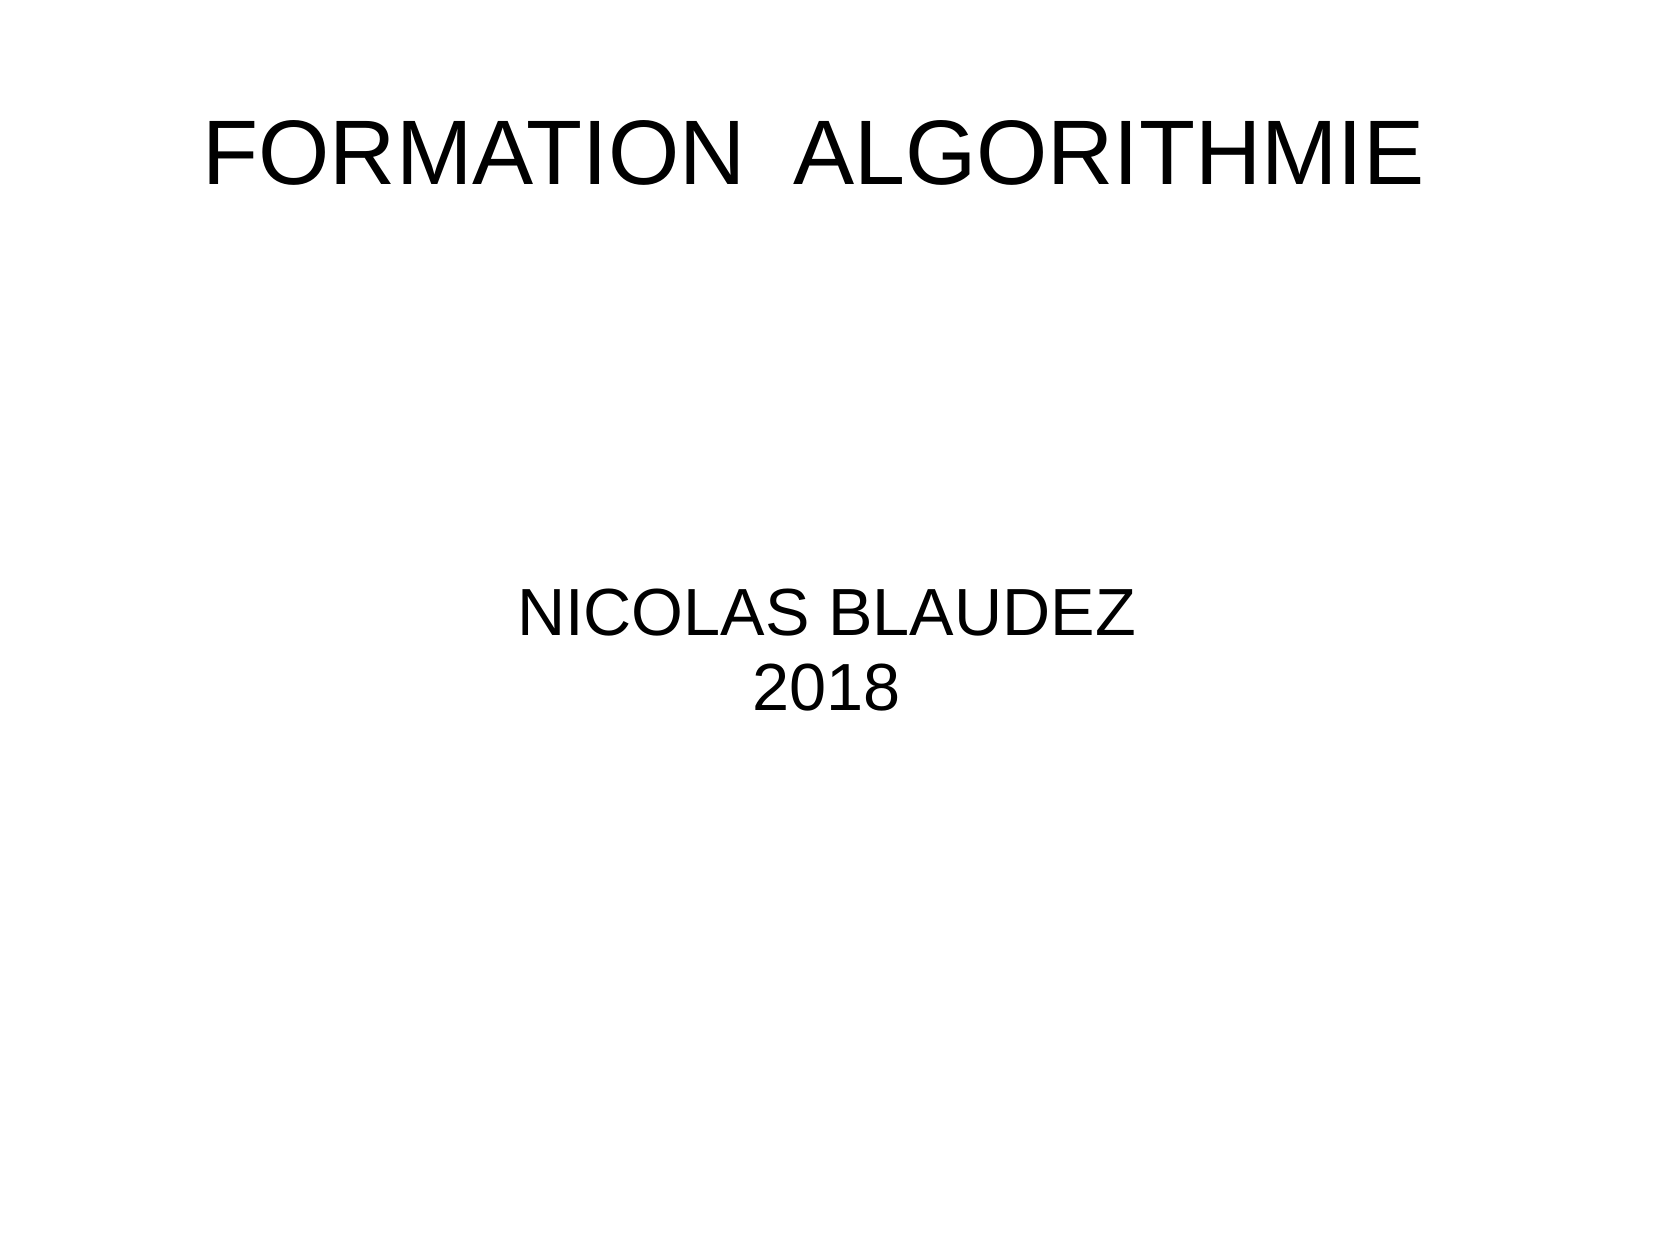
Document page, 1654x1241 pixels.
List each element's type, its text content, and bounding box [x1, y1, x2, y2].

title FORMATION ALGORITHMIE [82, 49, 1571, 257]
subtitle NICOLAS BLAUDEZ 2018 [82, 290, 1571, 1010]
